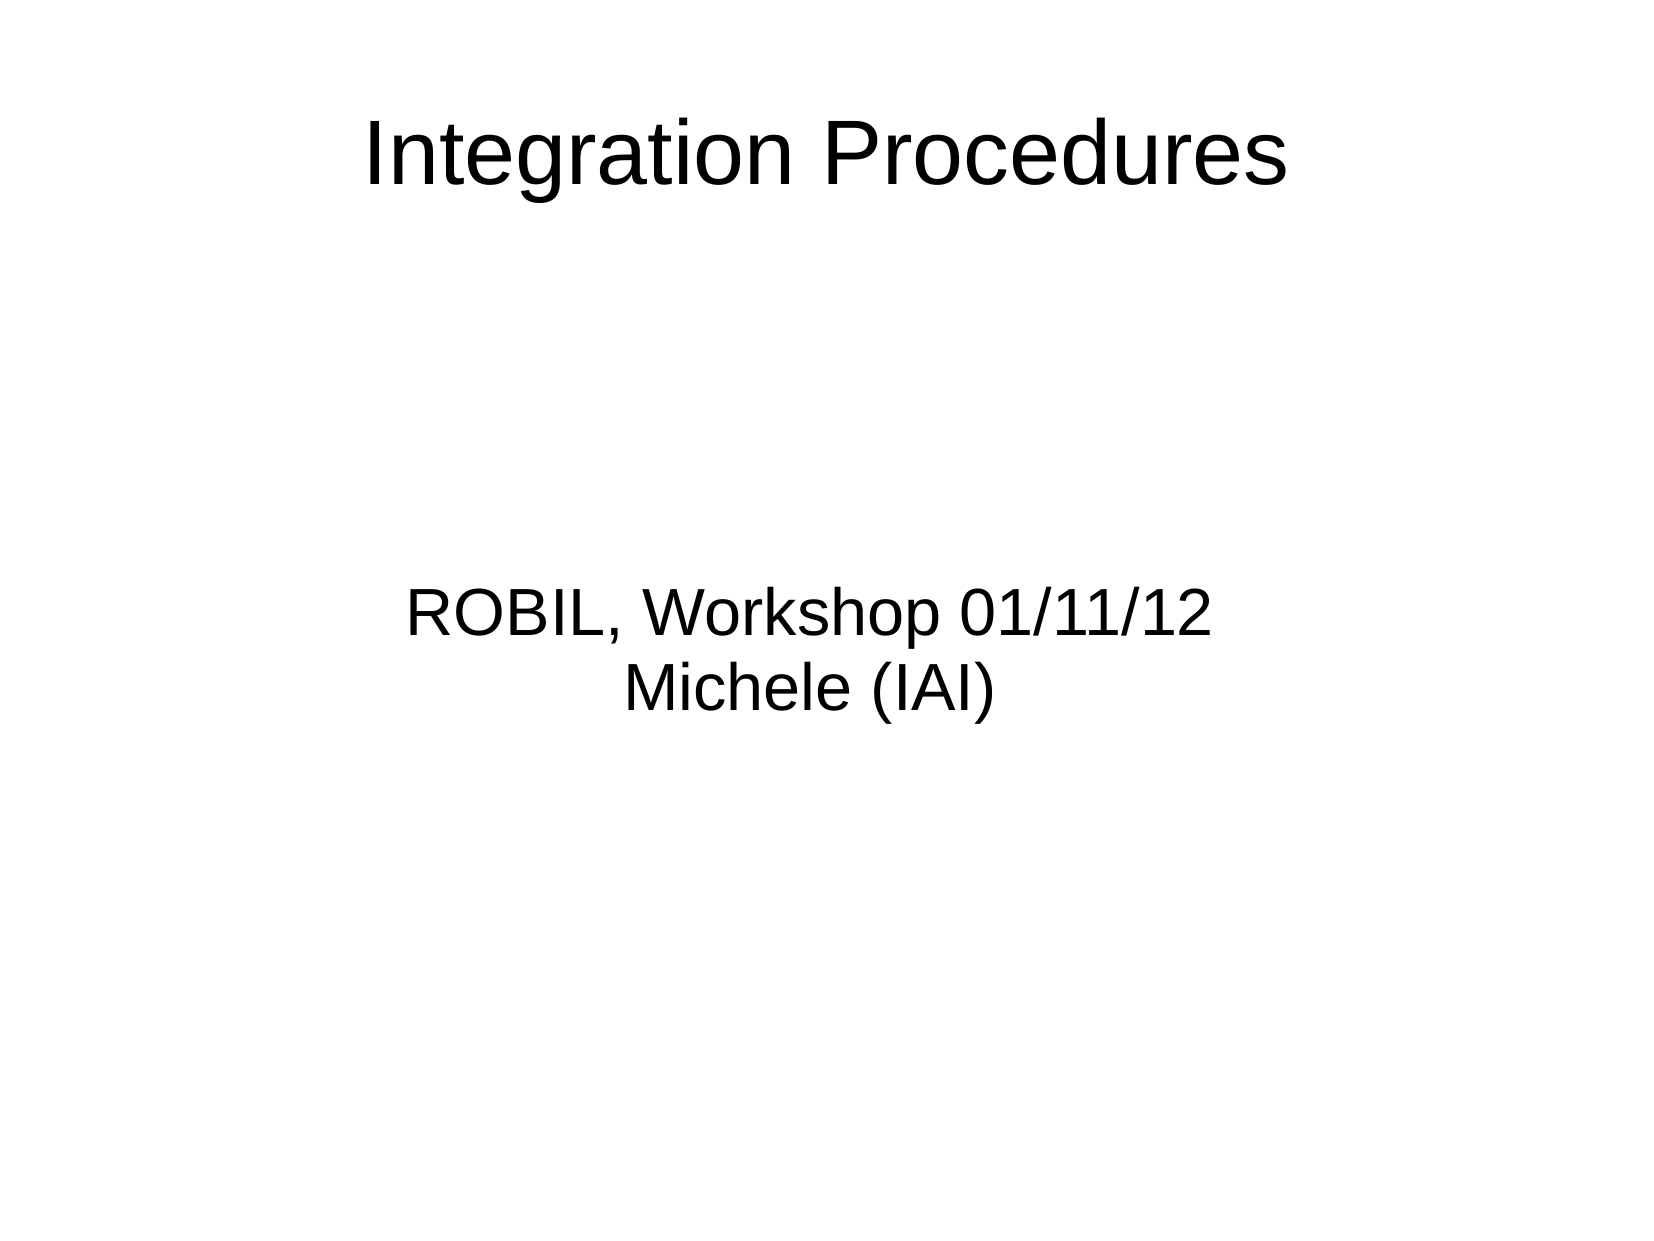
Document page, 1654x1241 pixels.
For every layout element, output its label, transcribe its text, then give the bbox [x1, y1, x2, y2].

subtitle ROBIL, Workshop 01/11/12 Michele (IAI) [82, 290, 1538, 1010]
title Integration Procedures [82, 49, 1571, 257]
